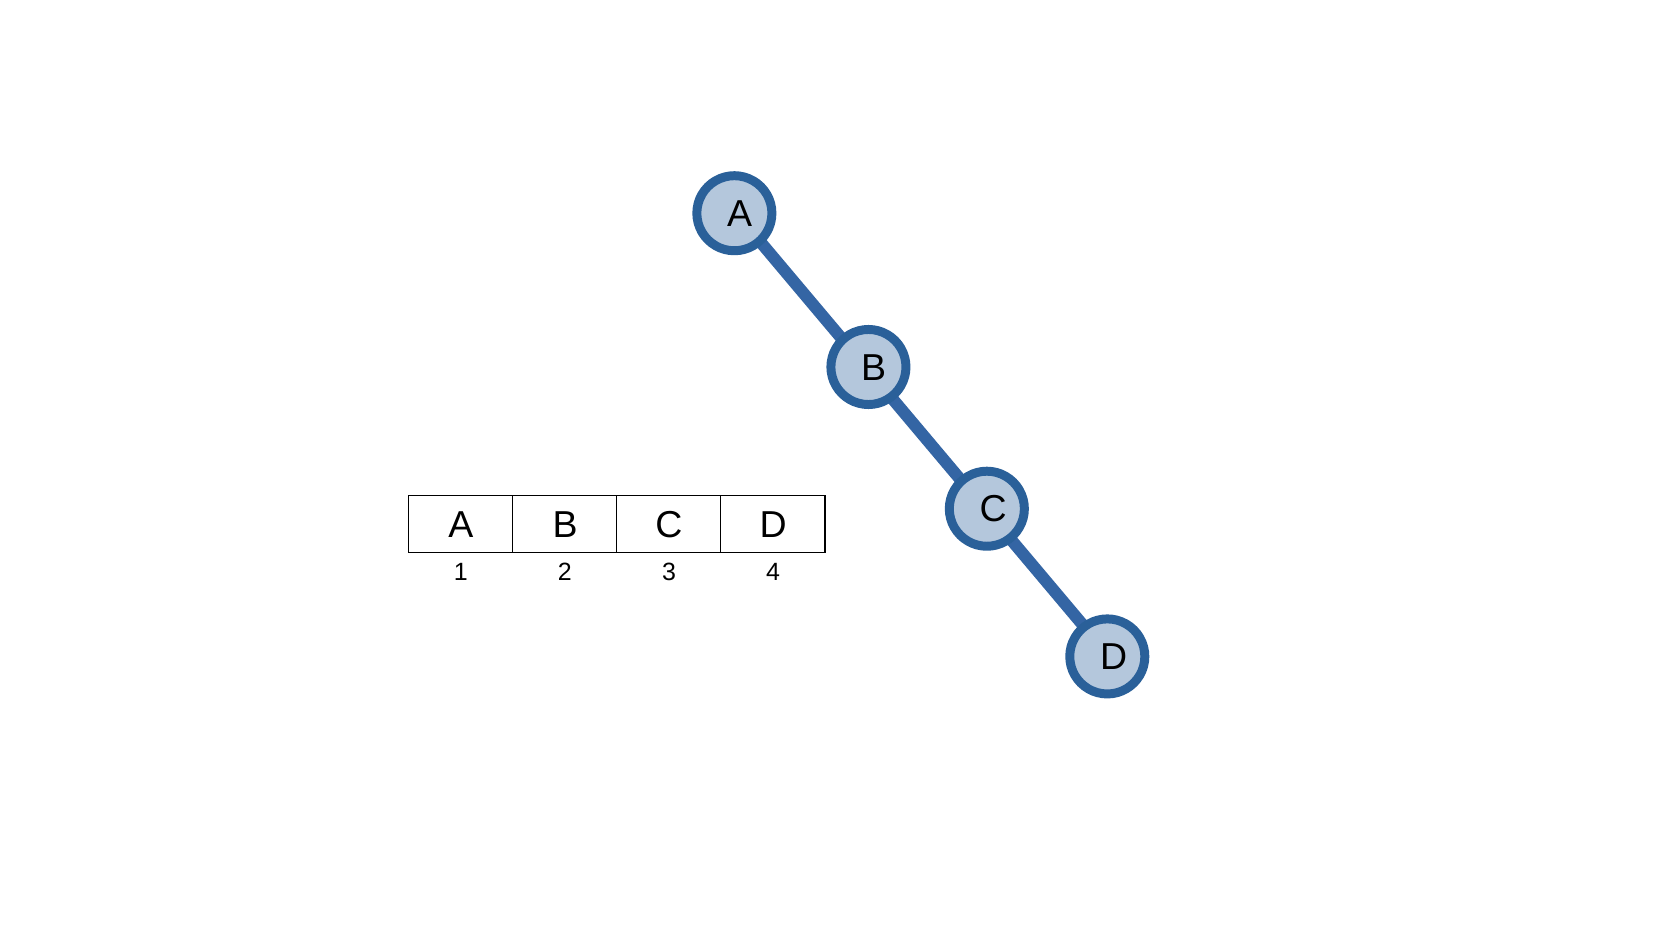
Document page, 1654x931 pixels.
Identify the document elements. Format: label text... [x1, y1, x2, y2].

table_header A [409, 496, 512, 543]
text_box B [830, 329, 906, 405]
table_header B [513, 496, 616, 543]
text_box A [696, 175, 772, 251]
table_header 4 [721, 543, 825, 600]
table_header 1 [409, 543, 513, 600]
text_box D [1069, 618, 1145, 694]
table_header 2 [513, 543, 617, 600]
table_header D [721, 496, 824, 543]
text_box C [949, 471, 1025, 547]
table_header 3 [617, 543, 721, 600]
table_header C [617, 496, 720, 543]
